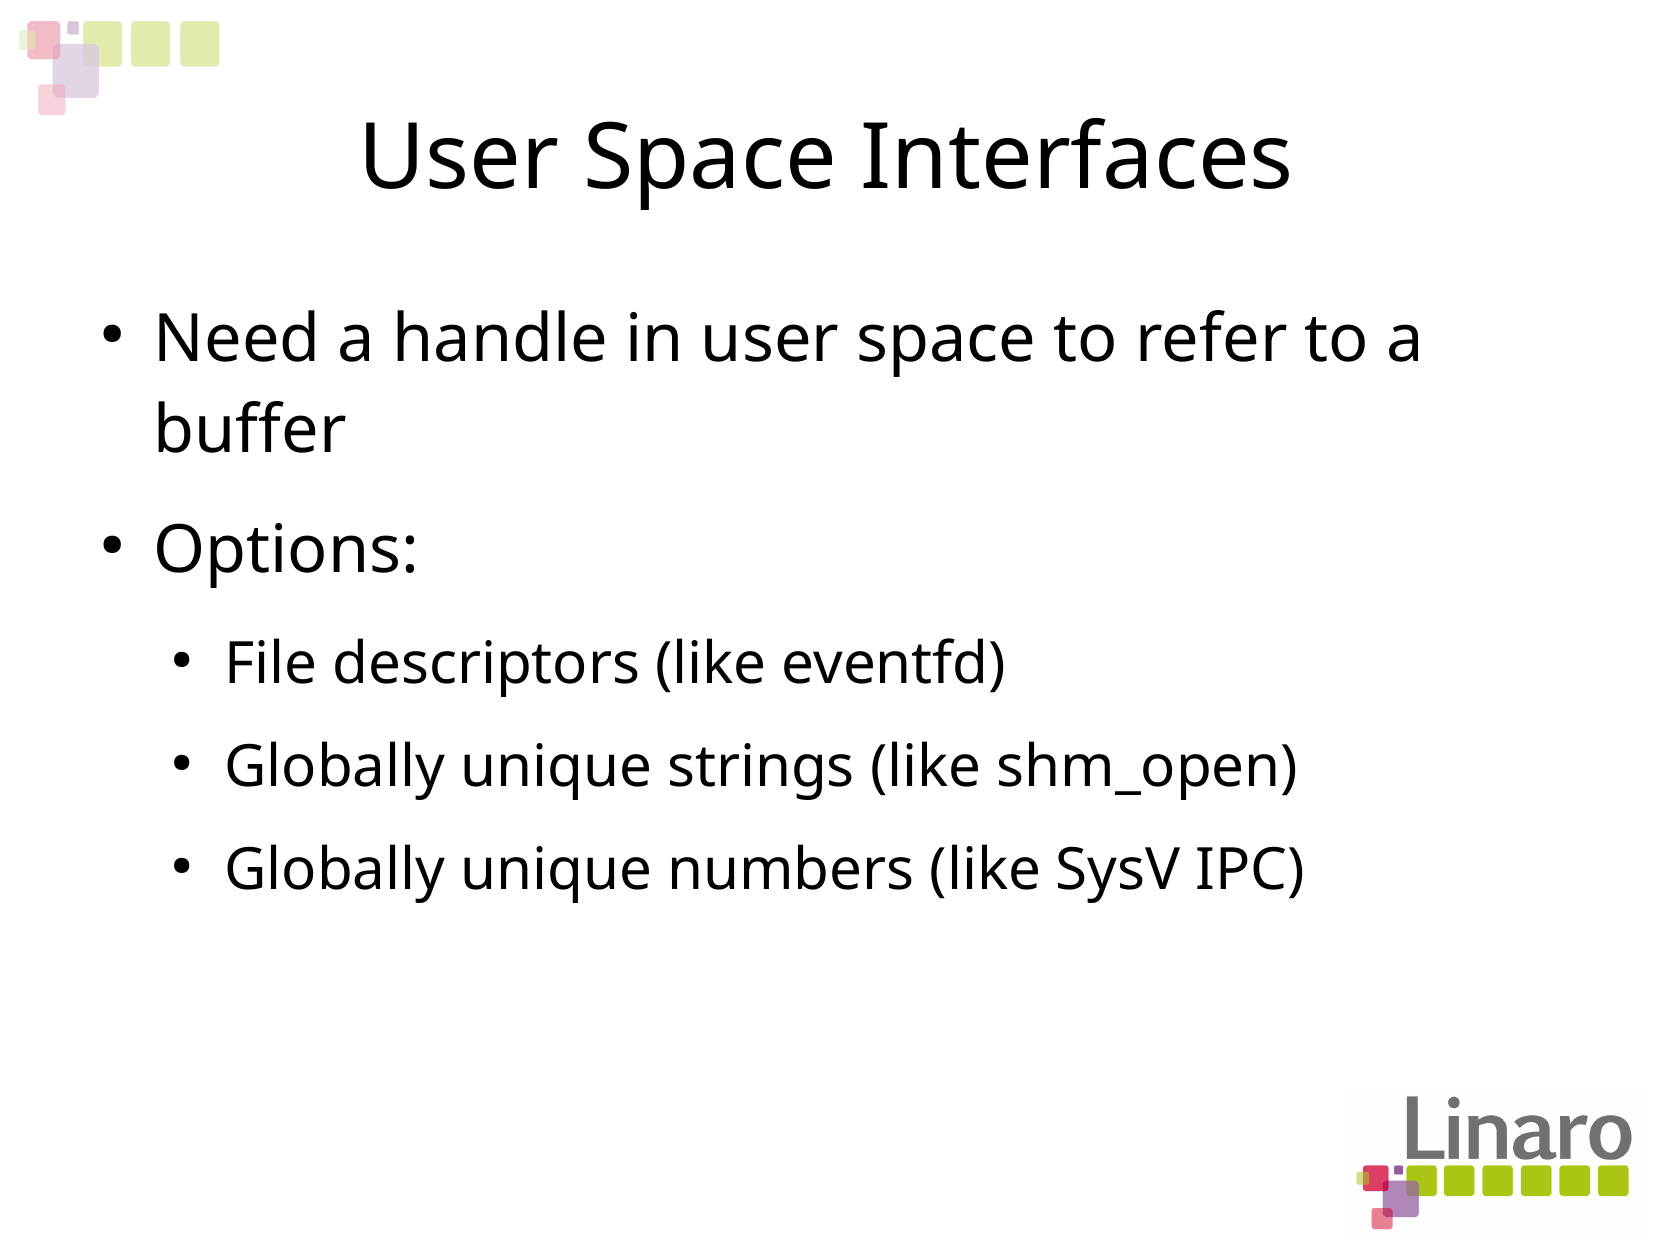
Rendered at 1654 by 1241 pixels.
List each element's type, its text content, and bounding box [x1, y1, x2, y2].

title User Space Interfaces [82, 49, 1571, 257]
list Need a handle in user space to refer to a buffer Options: File descriptors (like eventfd) Globally unique strings (like shm_open) Globally unique numbers (like SysV IPC) [82, 290, 1571, 1109]
picture [1343, 1087, 1644, 1238]
